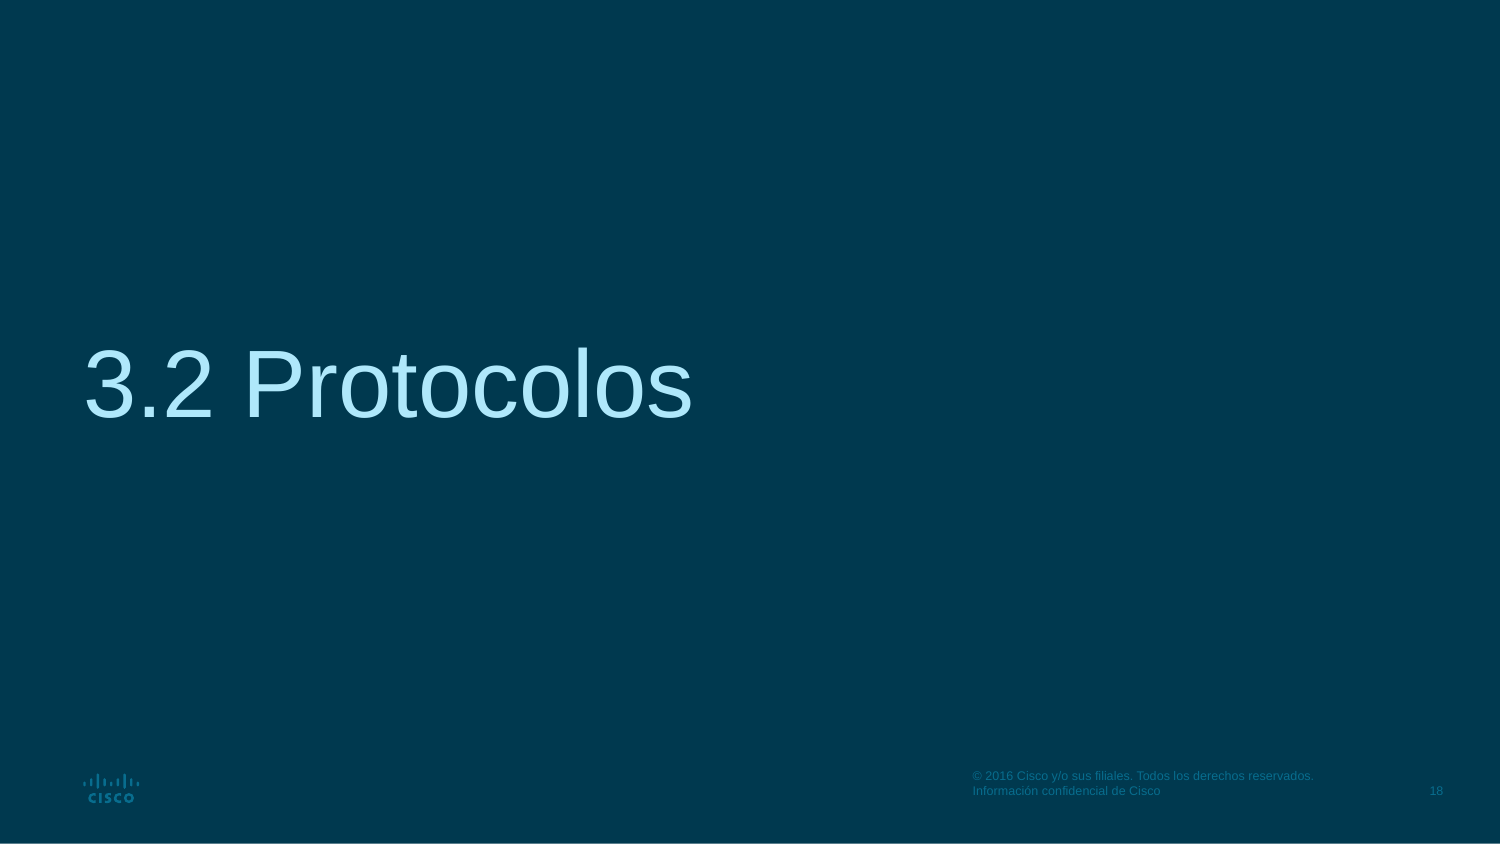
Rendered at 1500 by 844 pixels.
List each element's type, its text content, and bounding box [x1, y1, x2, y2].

title 3.2 Protocolos [68, 150, 1315, 446]
